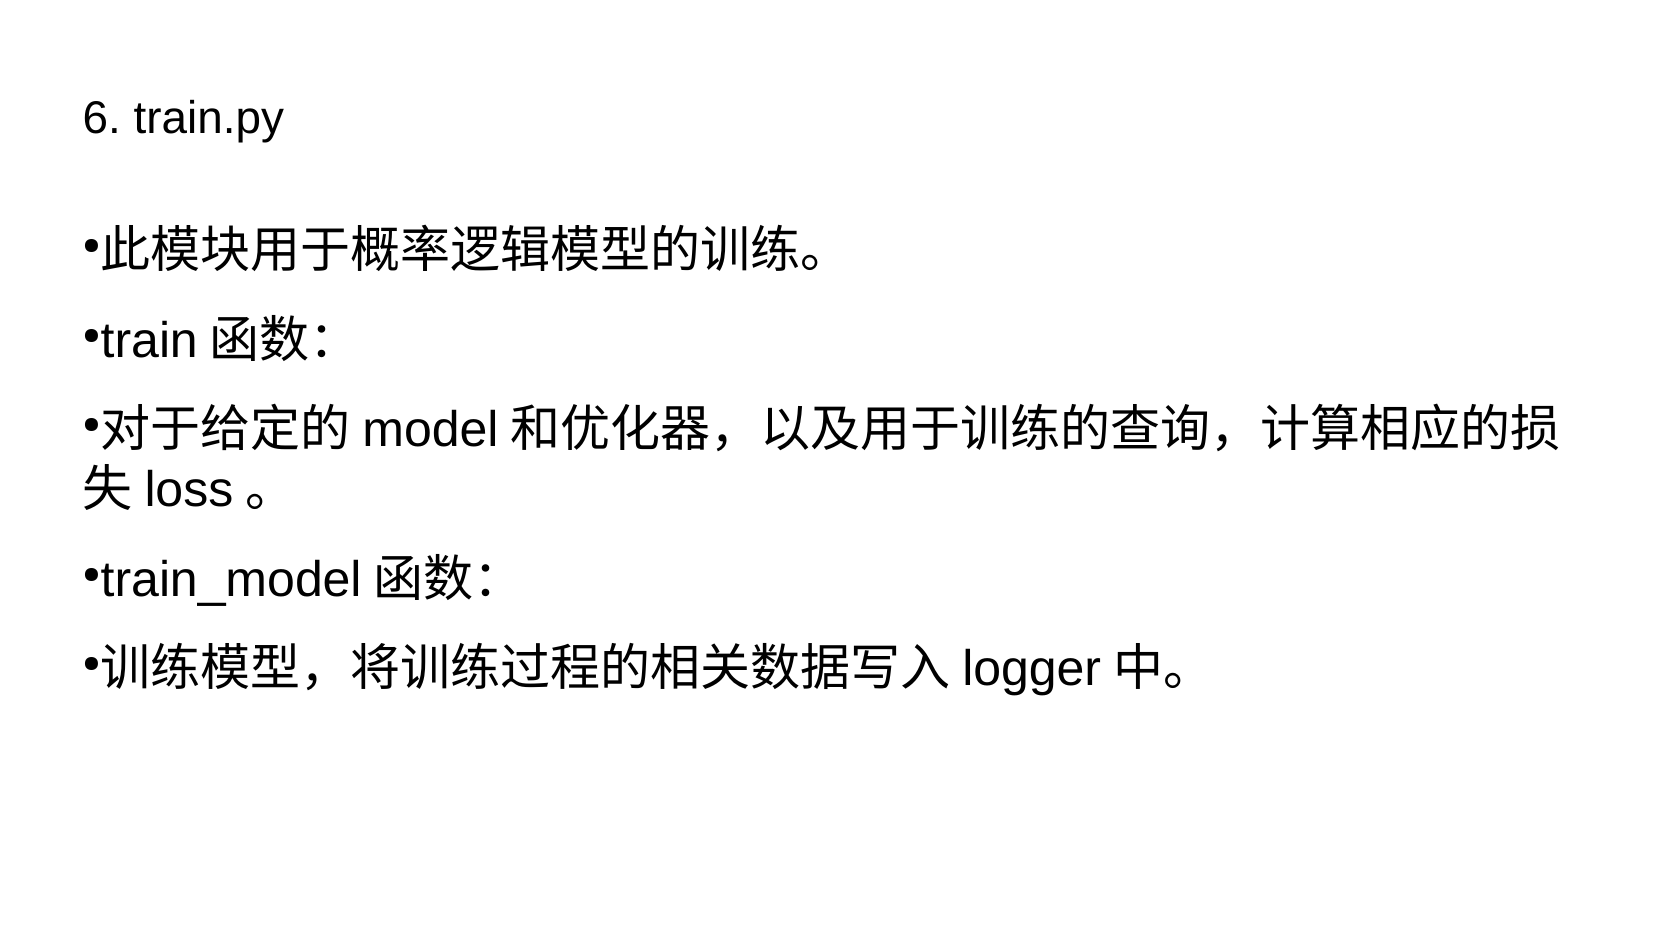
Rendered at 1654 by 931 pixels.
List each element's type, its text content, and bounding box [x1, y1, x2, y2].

title 6. train.py [82, 37, 1571, 193]
list 此模块用于概率逻辑模型的训练。 train函数： 对于给定的model和优化器，以及用于训练的查询，计算相应的损失loss。 train_model函数： 训练模型，将训练过程的相关数据写入logger中。 [82, 217, 1571, 758]
